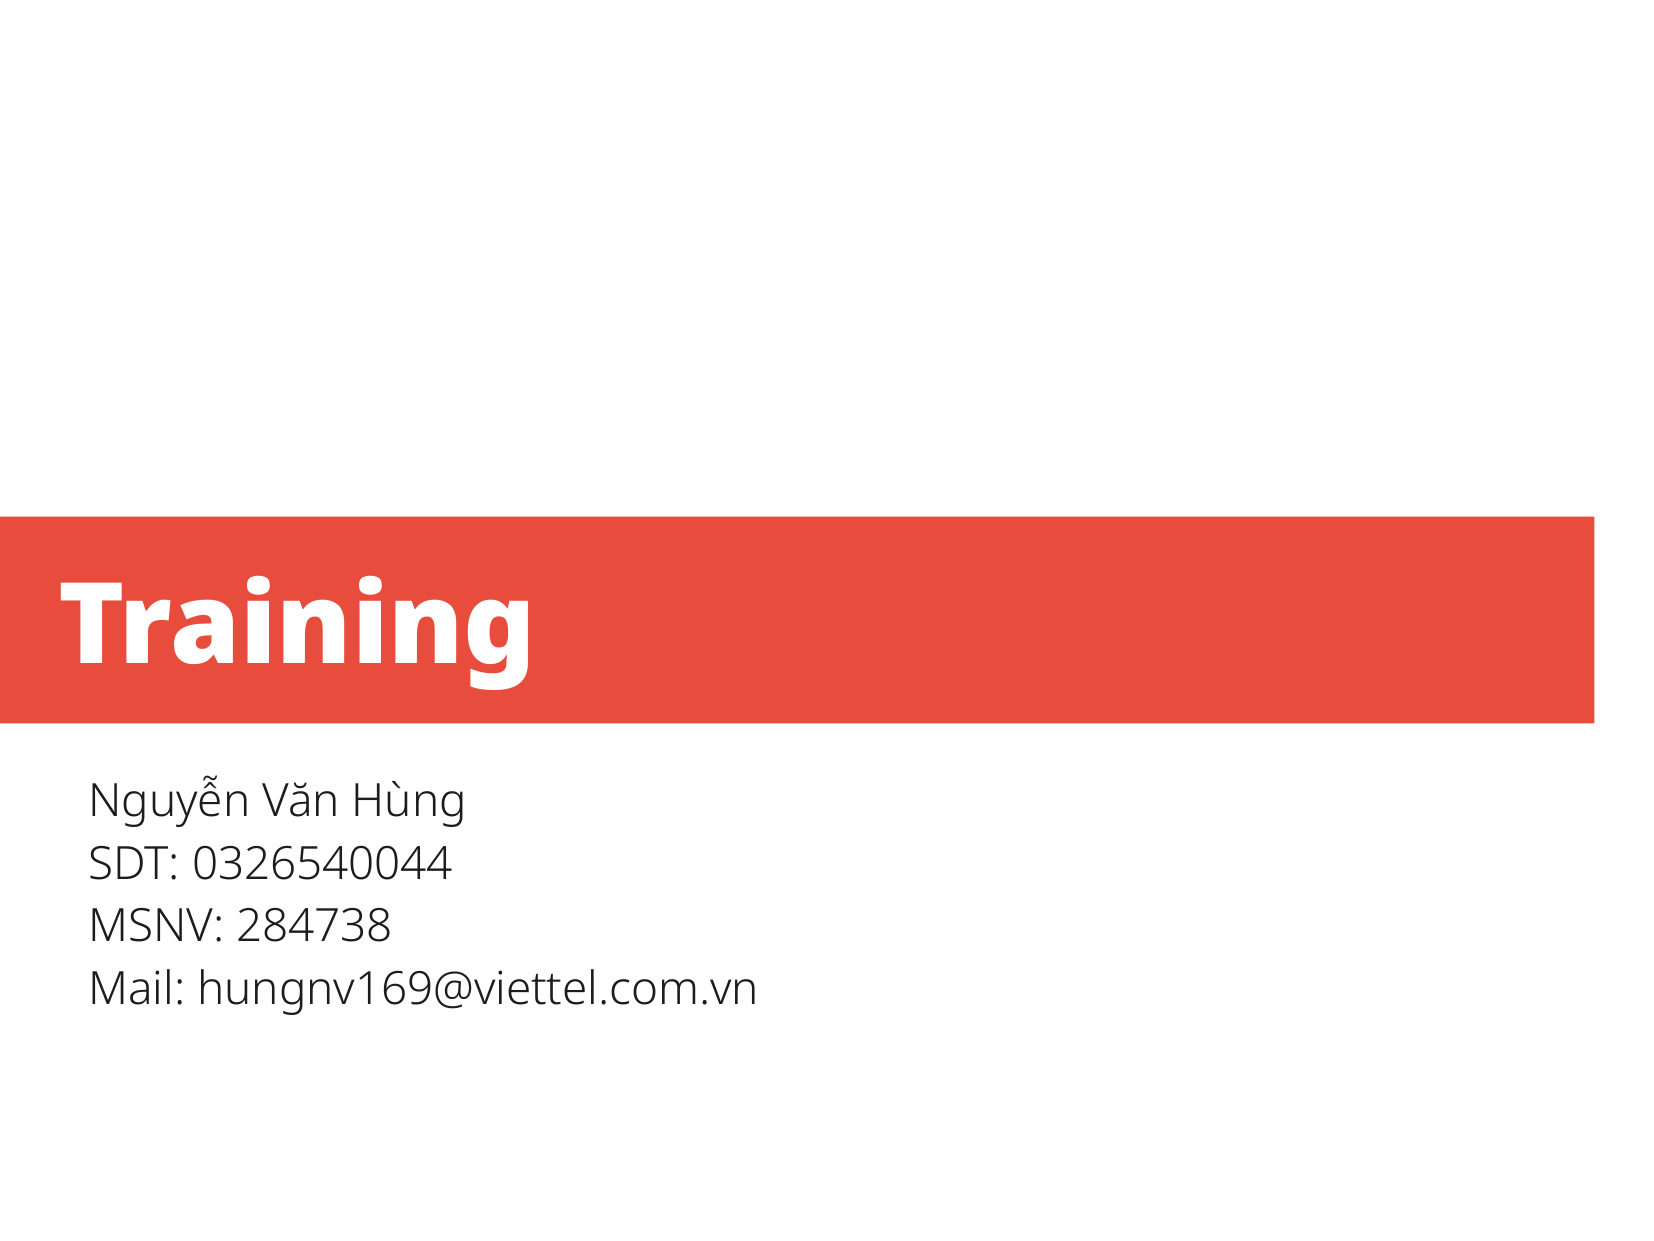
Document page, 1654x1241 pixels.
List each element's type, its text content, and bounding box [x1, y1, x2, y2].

subtitle Nguyễn Văn Hùng SDT: 0326540044 MSNV: 284738 Mail: hungnv169@viettel.com.vn [88, 767, 1595, 1182]
title Training [59, 546, 1595, 694]
